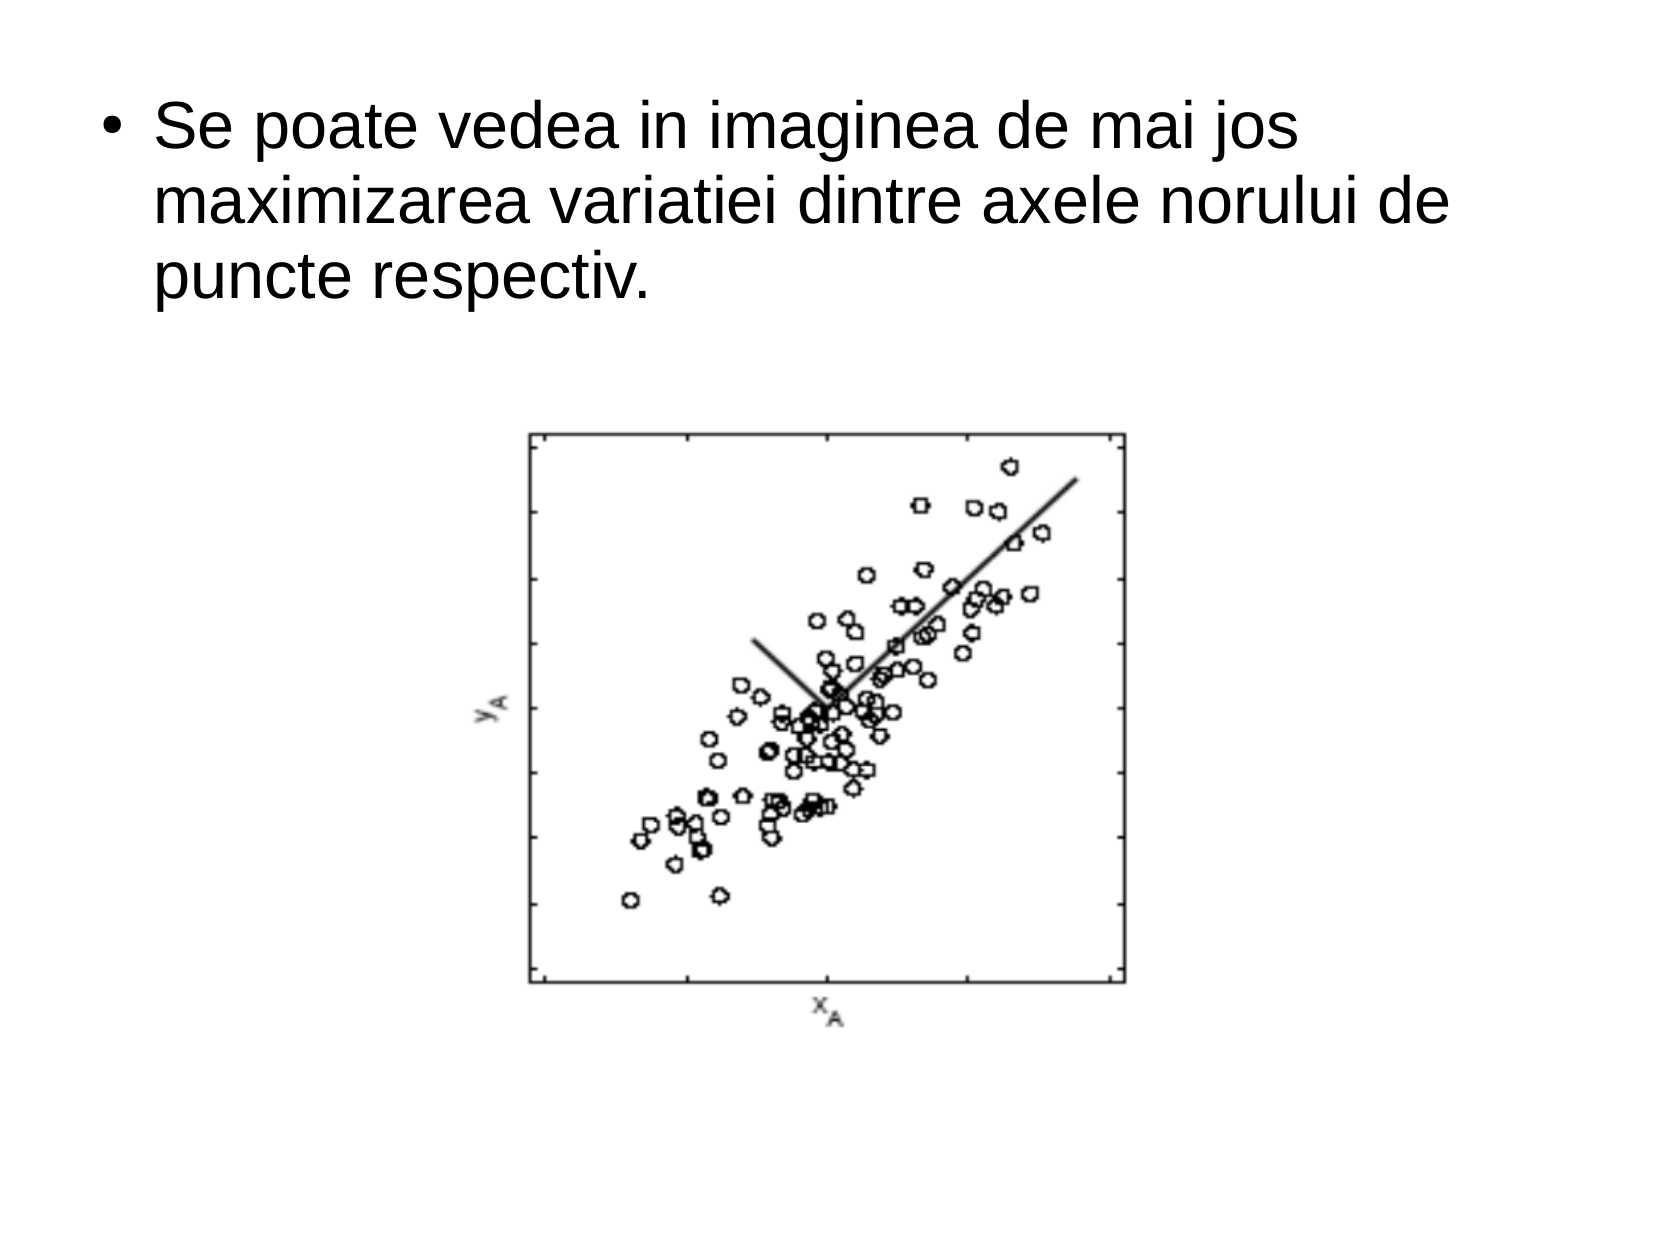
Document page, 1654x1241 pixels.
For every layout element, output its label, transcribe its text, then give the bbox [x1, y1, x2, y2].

picture [451, 383, 1202, 1042]
list Se poate vedea in imaginea de mai jos maximizarea variatiei dintre axele norului de puncte respectiv. [82, 88, 1571, 1010]
